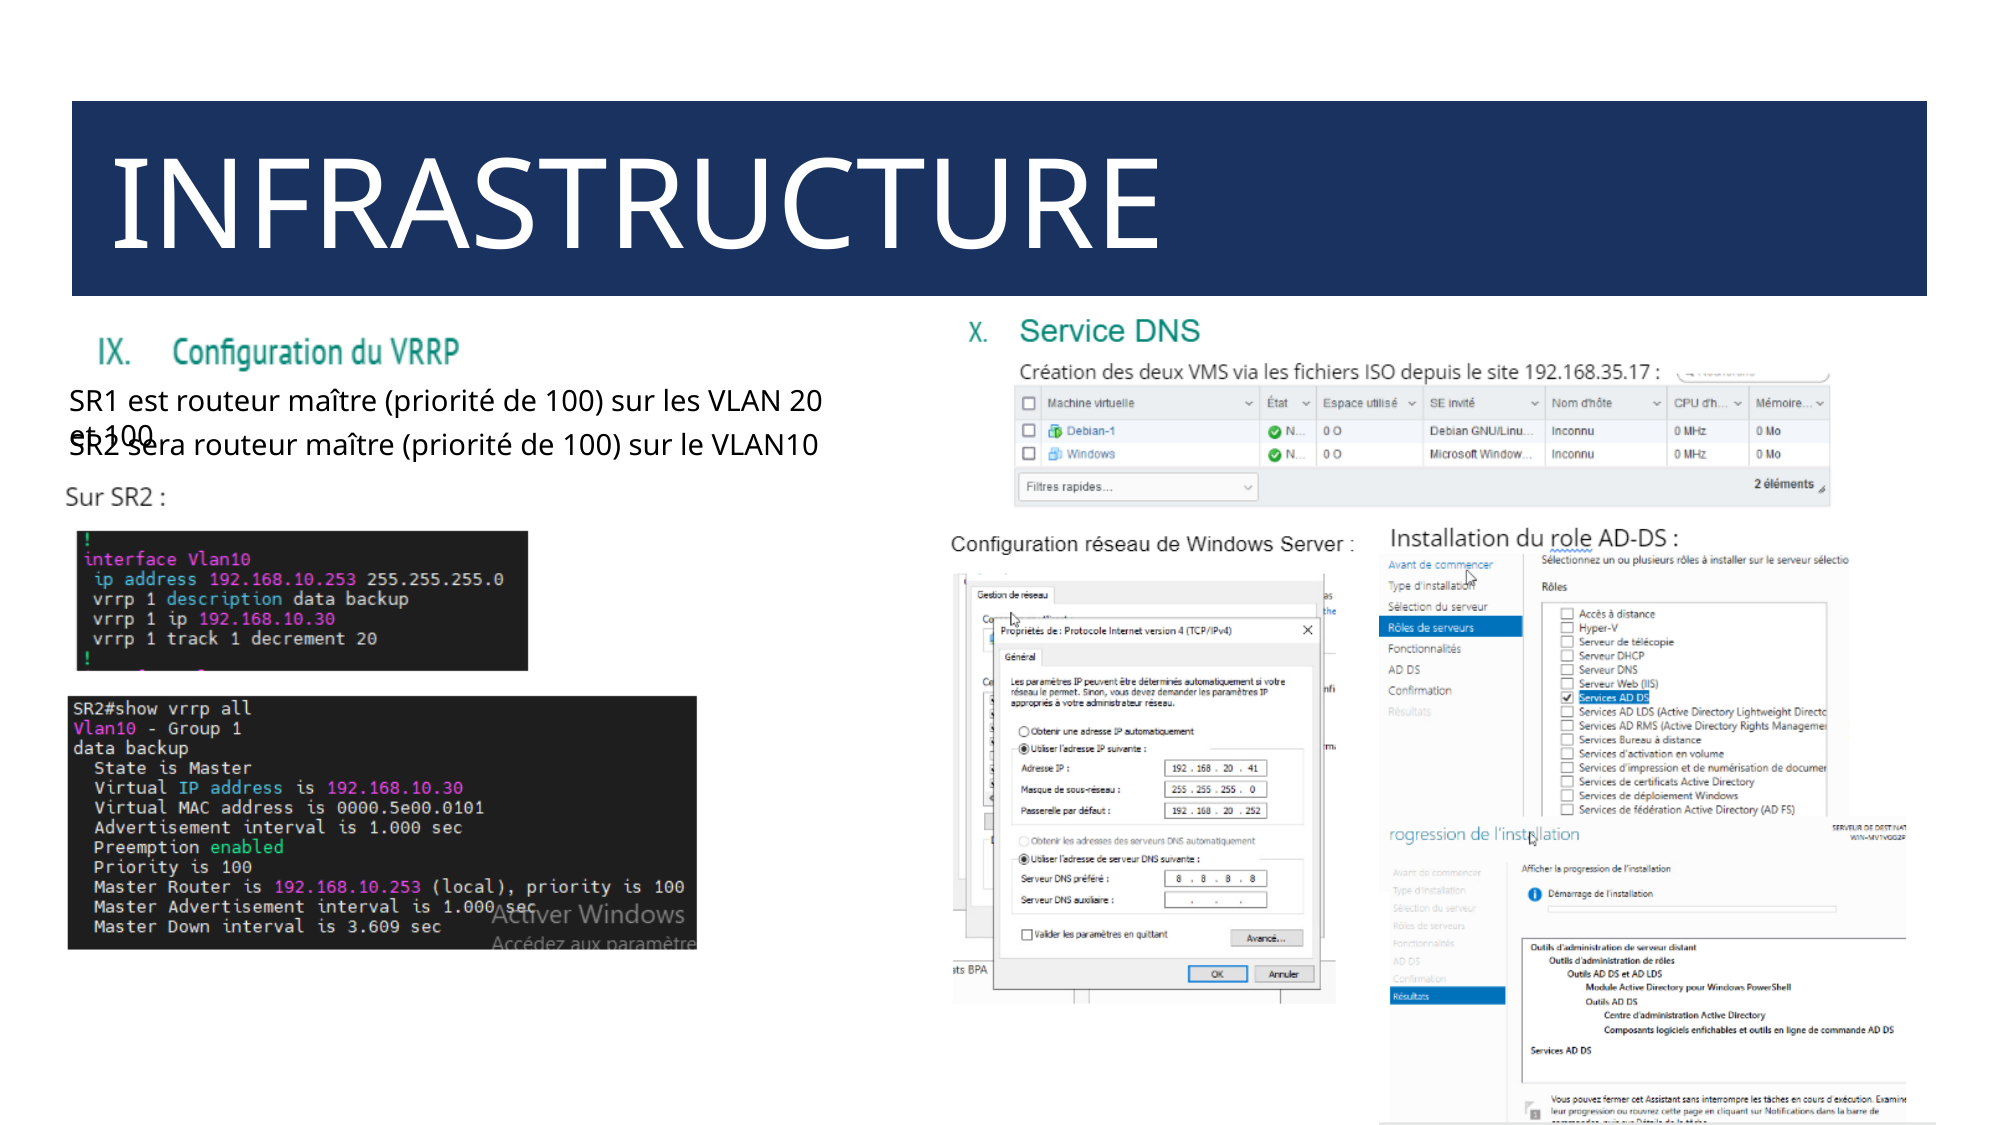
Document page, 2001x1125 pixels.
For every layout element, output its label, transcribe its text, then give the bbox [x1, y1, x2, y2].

title INFRAstructure [95, 115, 1905, 282]
picture [95, 326, 466, 377]
text_box SR1 est routeur maître (priorité de 100) sur les VLAN 20 et 100 [54, 374, 859, 418]
text_box SR2 sera routeur maître (priorité de 100) sur le VLAN10 [54, 418, 968, 470]
picture [968, 310, 1936, 1125]
picture [942, 529, 1362, 1010]
picture [64, 474, 701, 955]
